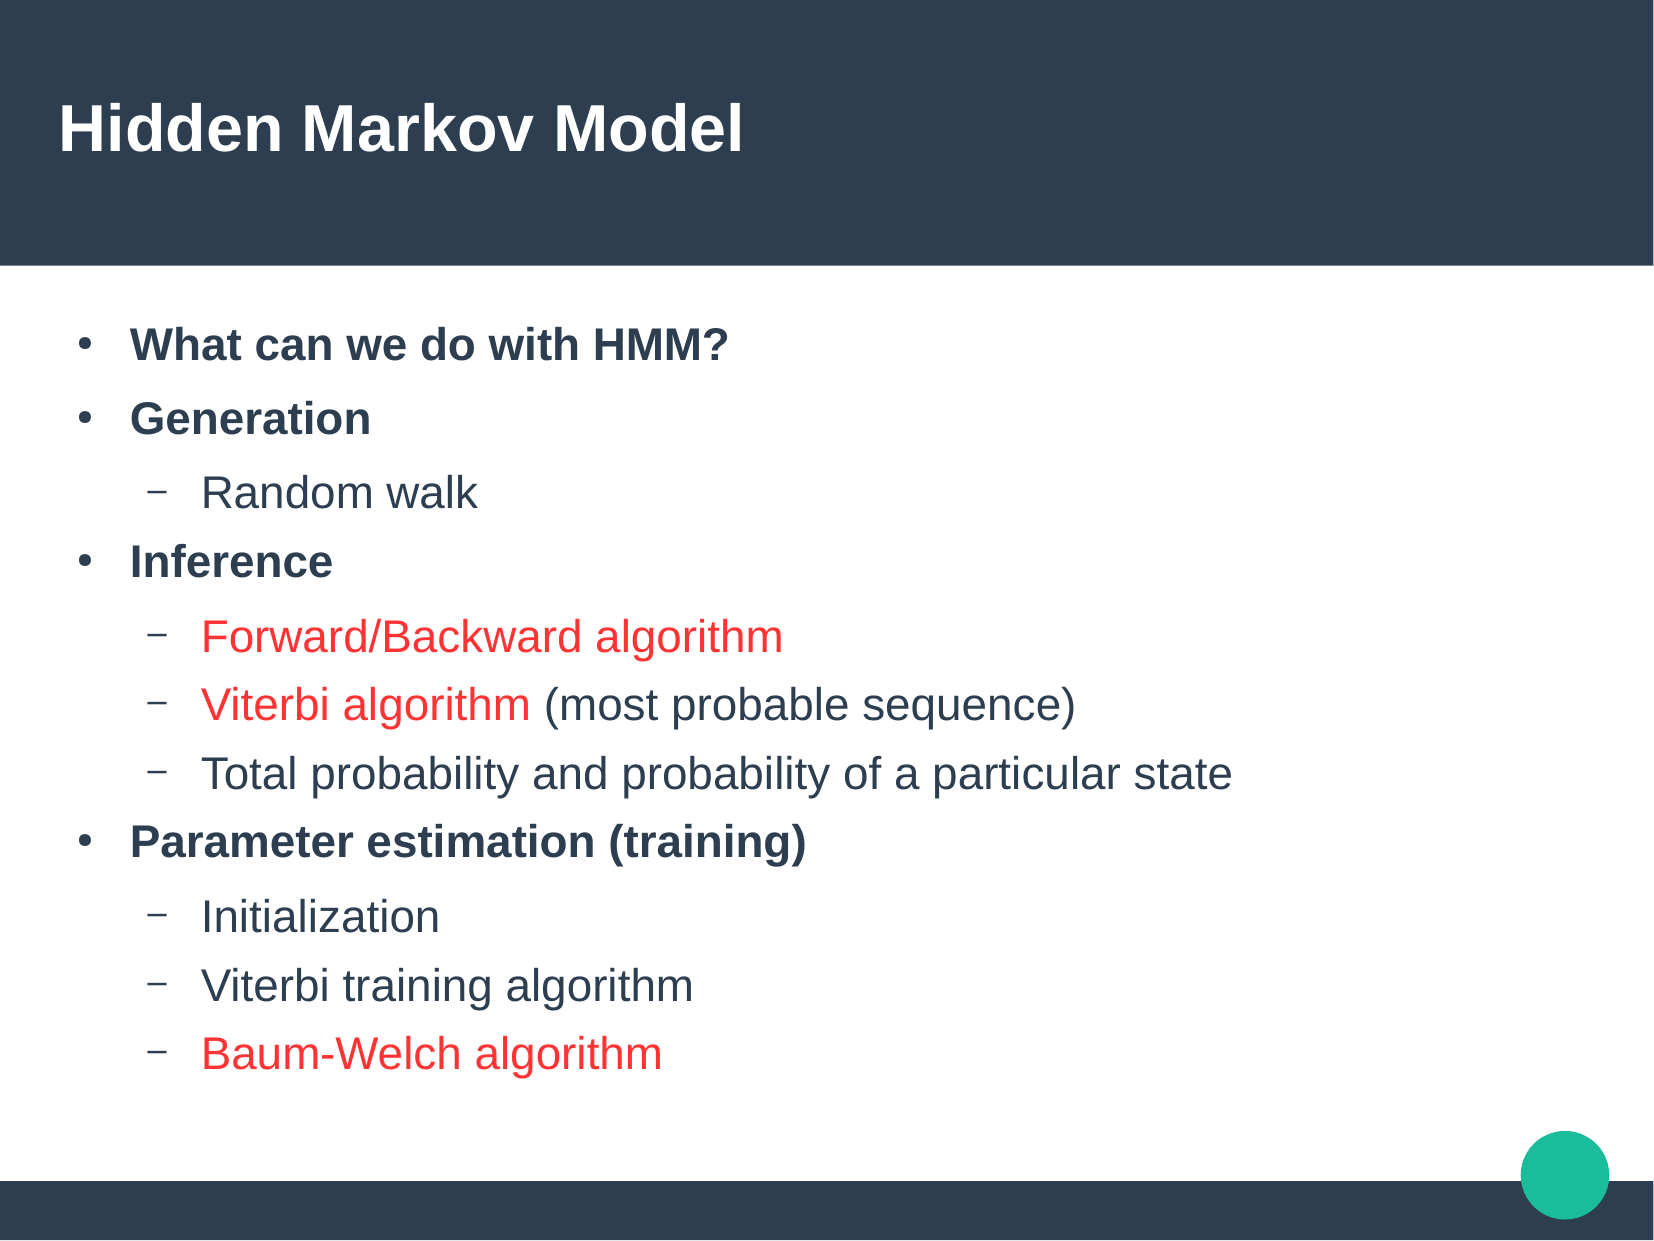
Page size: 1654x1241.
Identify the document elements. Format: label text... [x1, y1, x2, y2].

list What can we do with HMM? Generation Random walk Inference Forward/Backward algorithm Viterbi algorithm (most probable sequence) Total probability and probability of a particular state Parameter estimation (training) Initialization Viterbi training algorithm Baum-Welch algorithm [59, 324, 1595, 1152]
title Hidden Markov Model [59, 49, 1595, 207]
